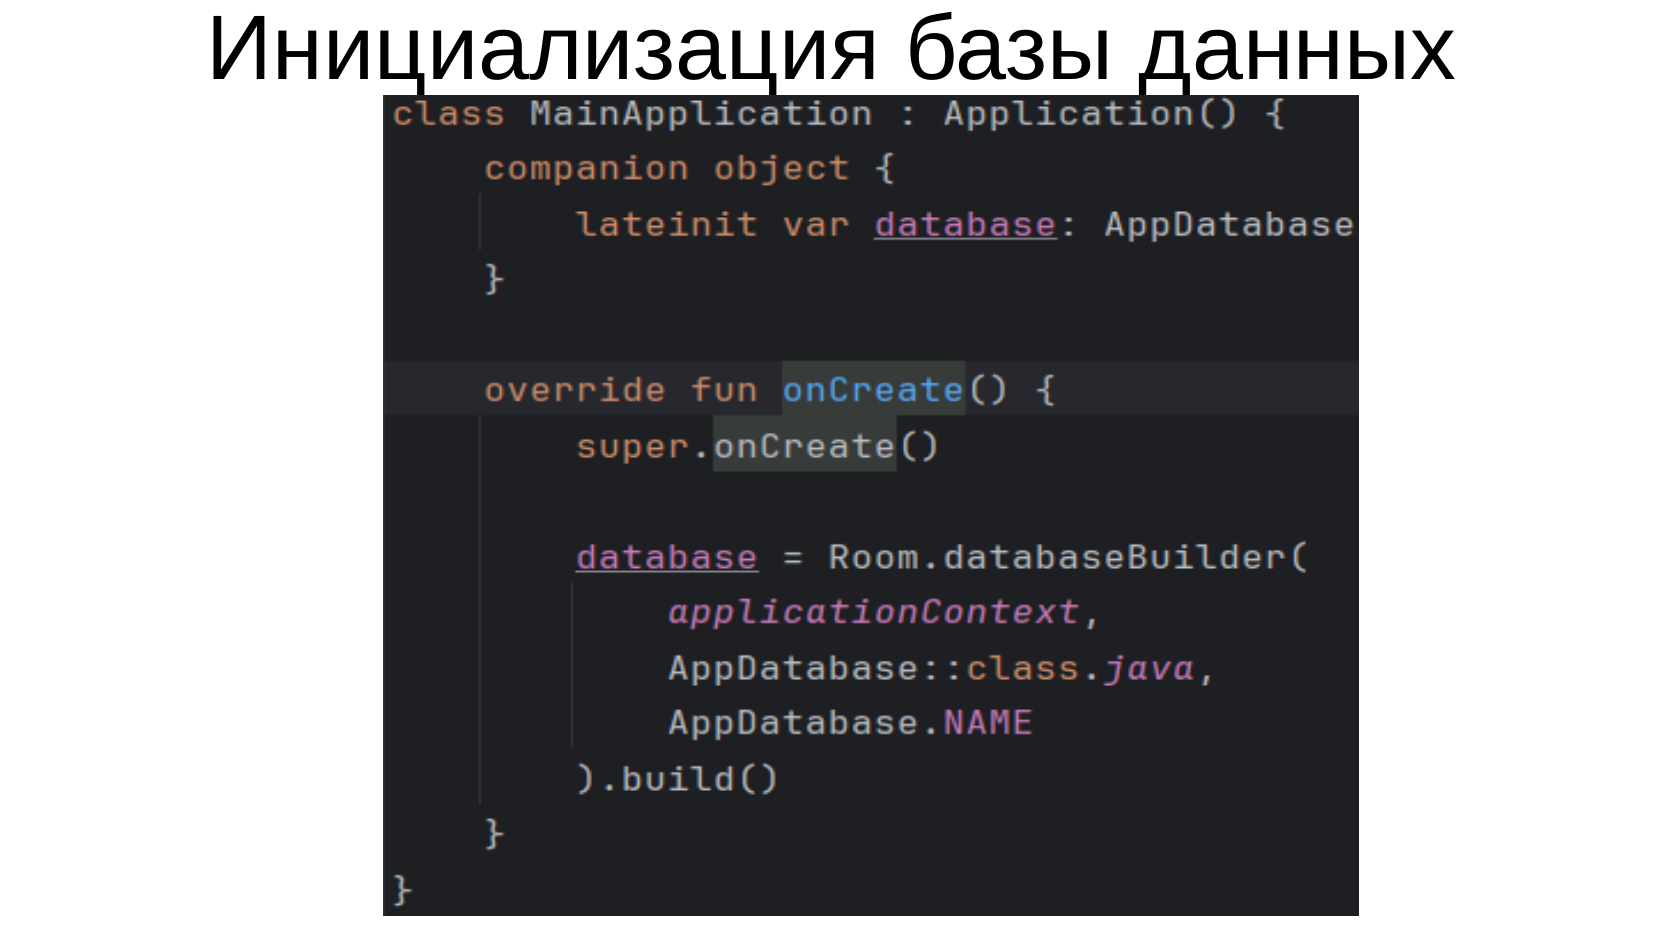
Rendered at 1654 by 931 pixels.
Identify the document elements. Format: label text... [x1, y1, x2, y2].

picture [383, 95, 1359, 916]
title Инициализация базы данных [88, 0, 1577, 126]
